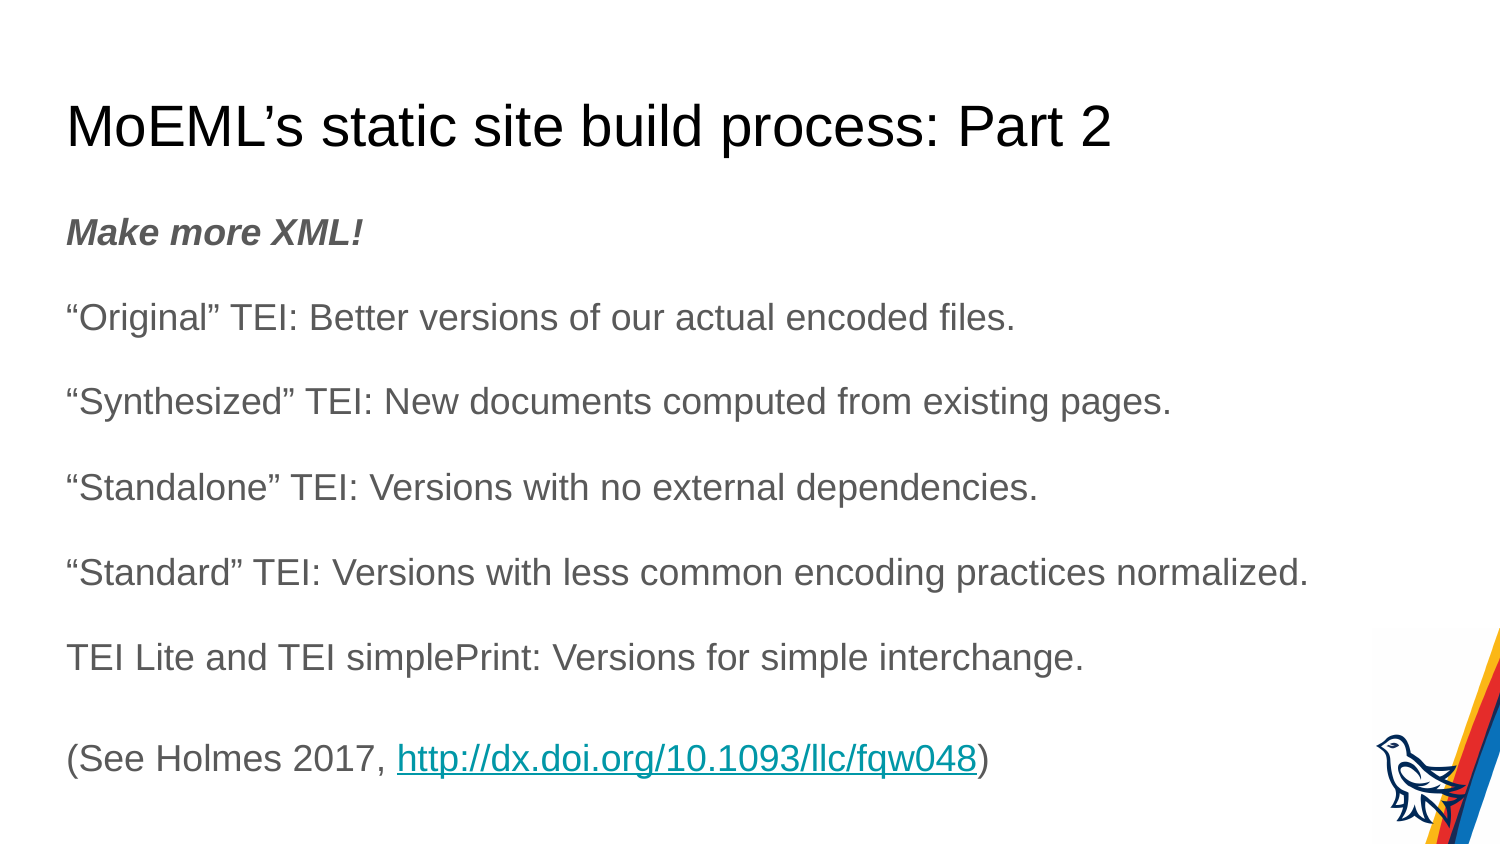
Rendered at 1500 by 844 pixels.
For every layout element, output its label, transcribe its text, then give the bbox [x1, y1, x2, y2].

title MoEML’s static site build process: Part 2 [51, 72, 1449, 167]
list Make more XML! “Original” TEI: Better versions of our actual encoded files. “Synthesized” TEI: New documents computed from existing pages. “Standalone” TEI: Versions with no external dependencies. “Standard” TEI: Versions with less common encoding practices normalized. TEI Lite and TEI simplePrint: Versions for simple interchange. (See Holmes 2017, http://dx.doi.org/10.1093/llc/fqw048) [51, 185, 1449, 747]
picture [1372, 628, 1500, 844]
